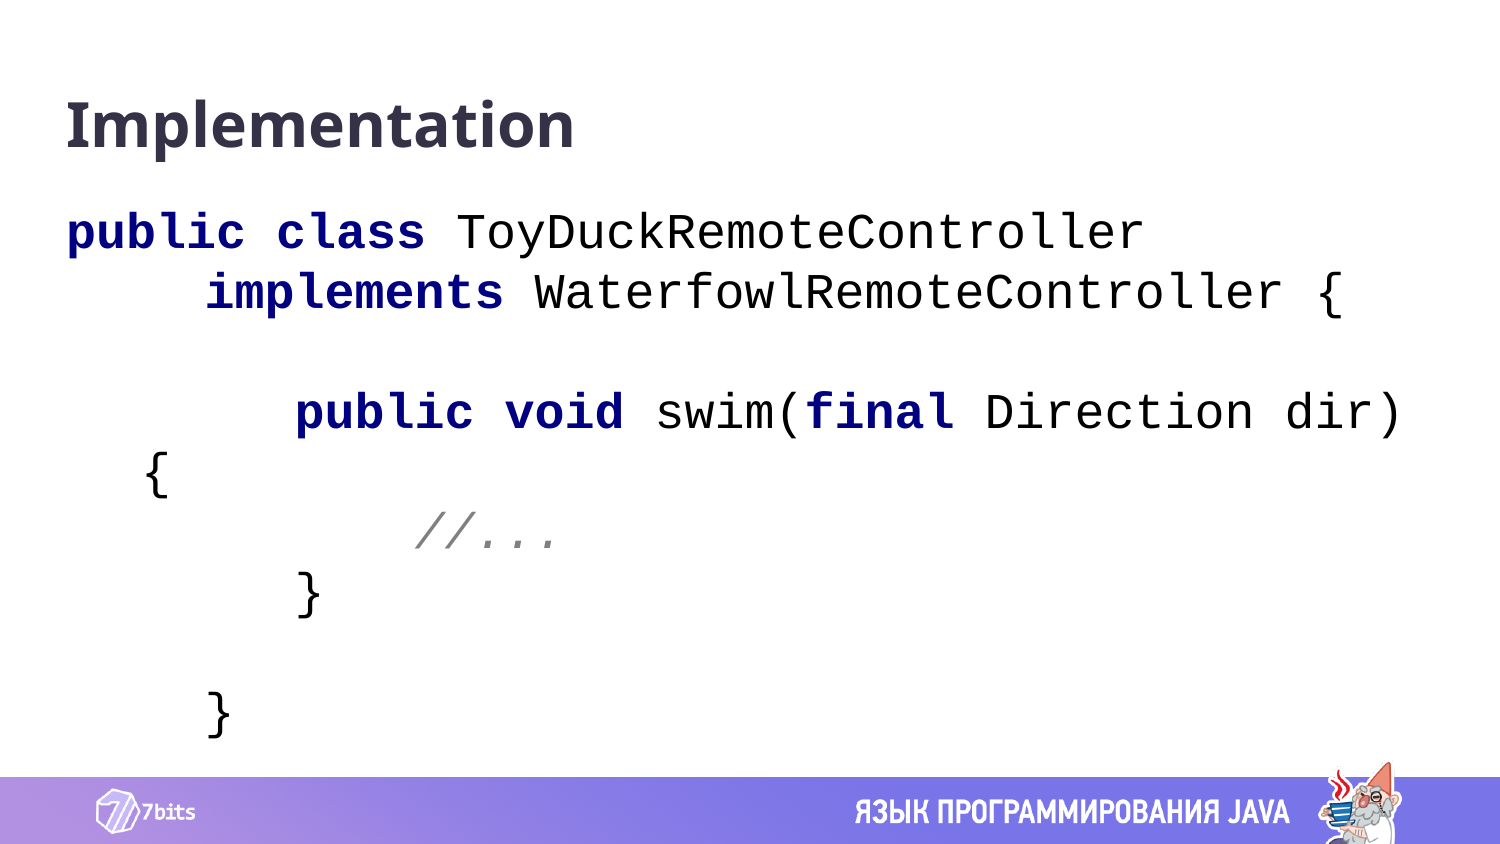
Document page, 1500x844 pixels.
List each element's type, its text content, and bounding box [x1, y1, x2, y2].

title Implementation [51, 69, 1449, 164]
list public class ToyDuckRemoteController implements WaterfowlRemoteController { public void swim(final Direction dir) { //... } } [51, 184, 1449, 745]
picture [0, 717, 1500, 844]
